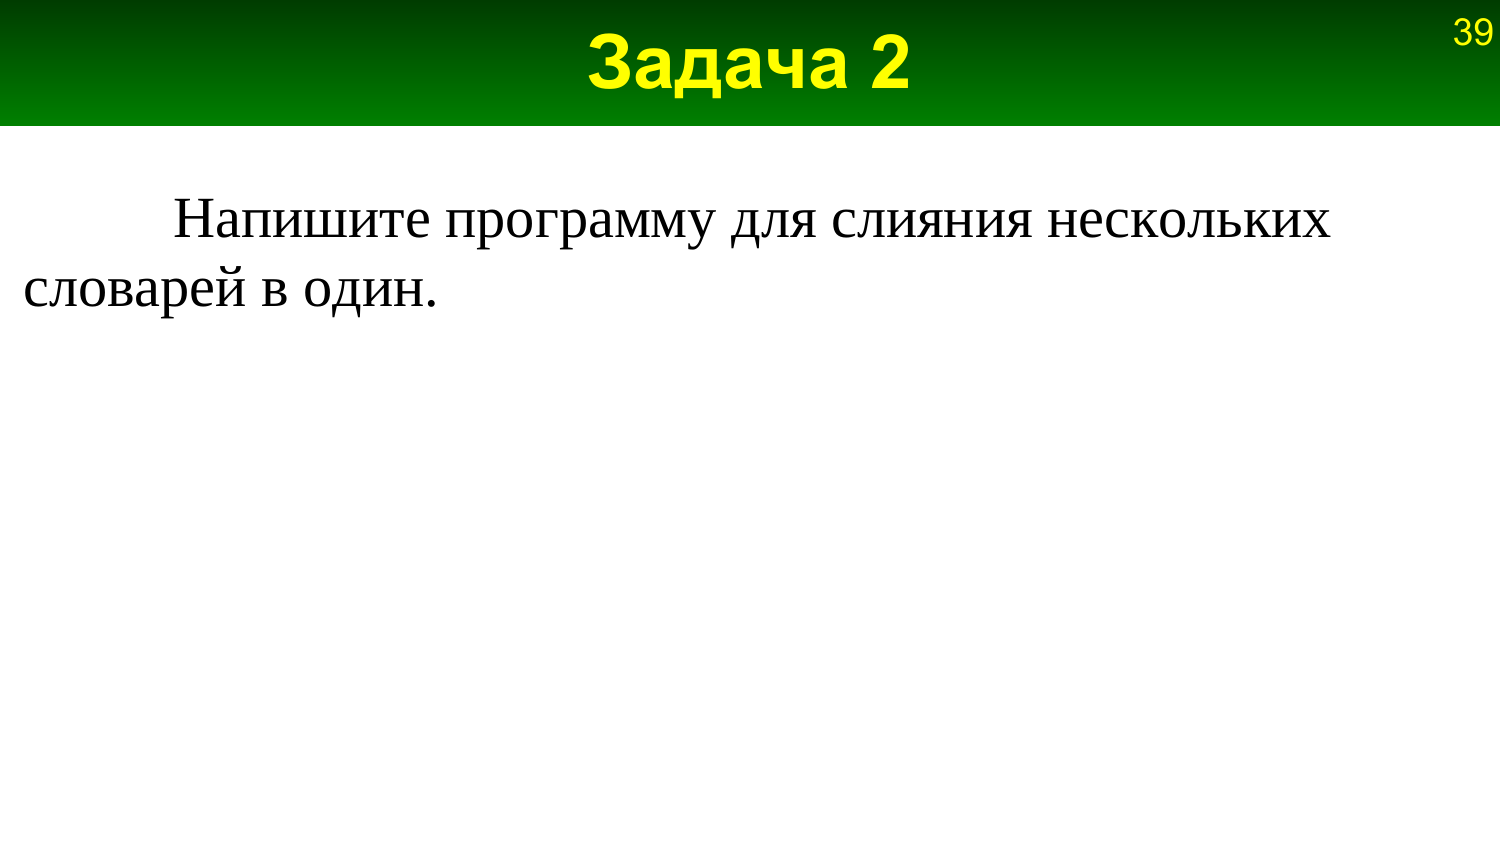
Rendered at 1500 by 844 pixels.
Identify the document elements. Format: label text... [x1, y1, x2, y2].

text_box Напишите программу для слияния нескольких словарей в один. [23, 171, 1465, 537]
title Задача 2 [75, 6, 1426, 112]
